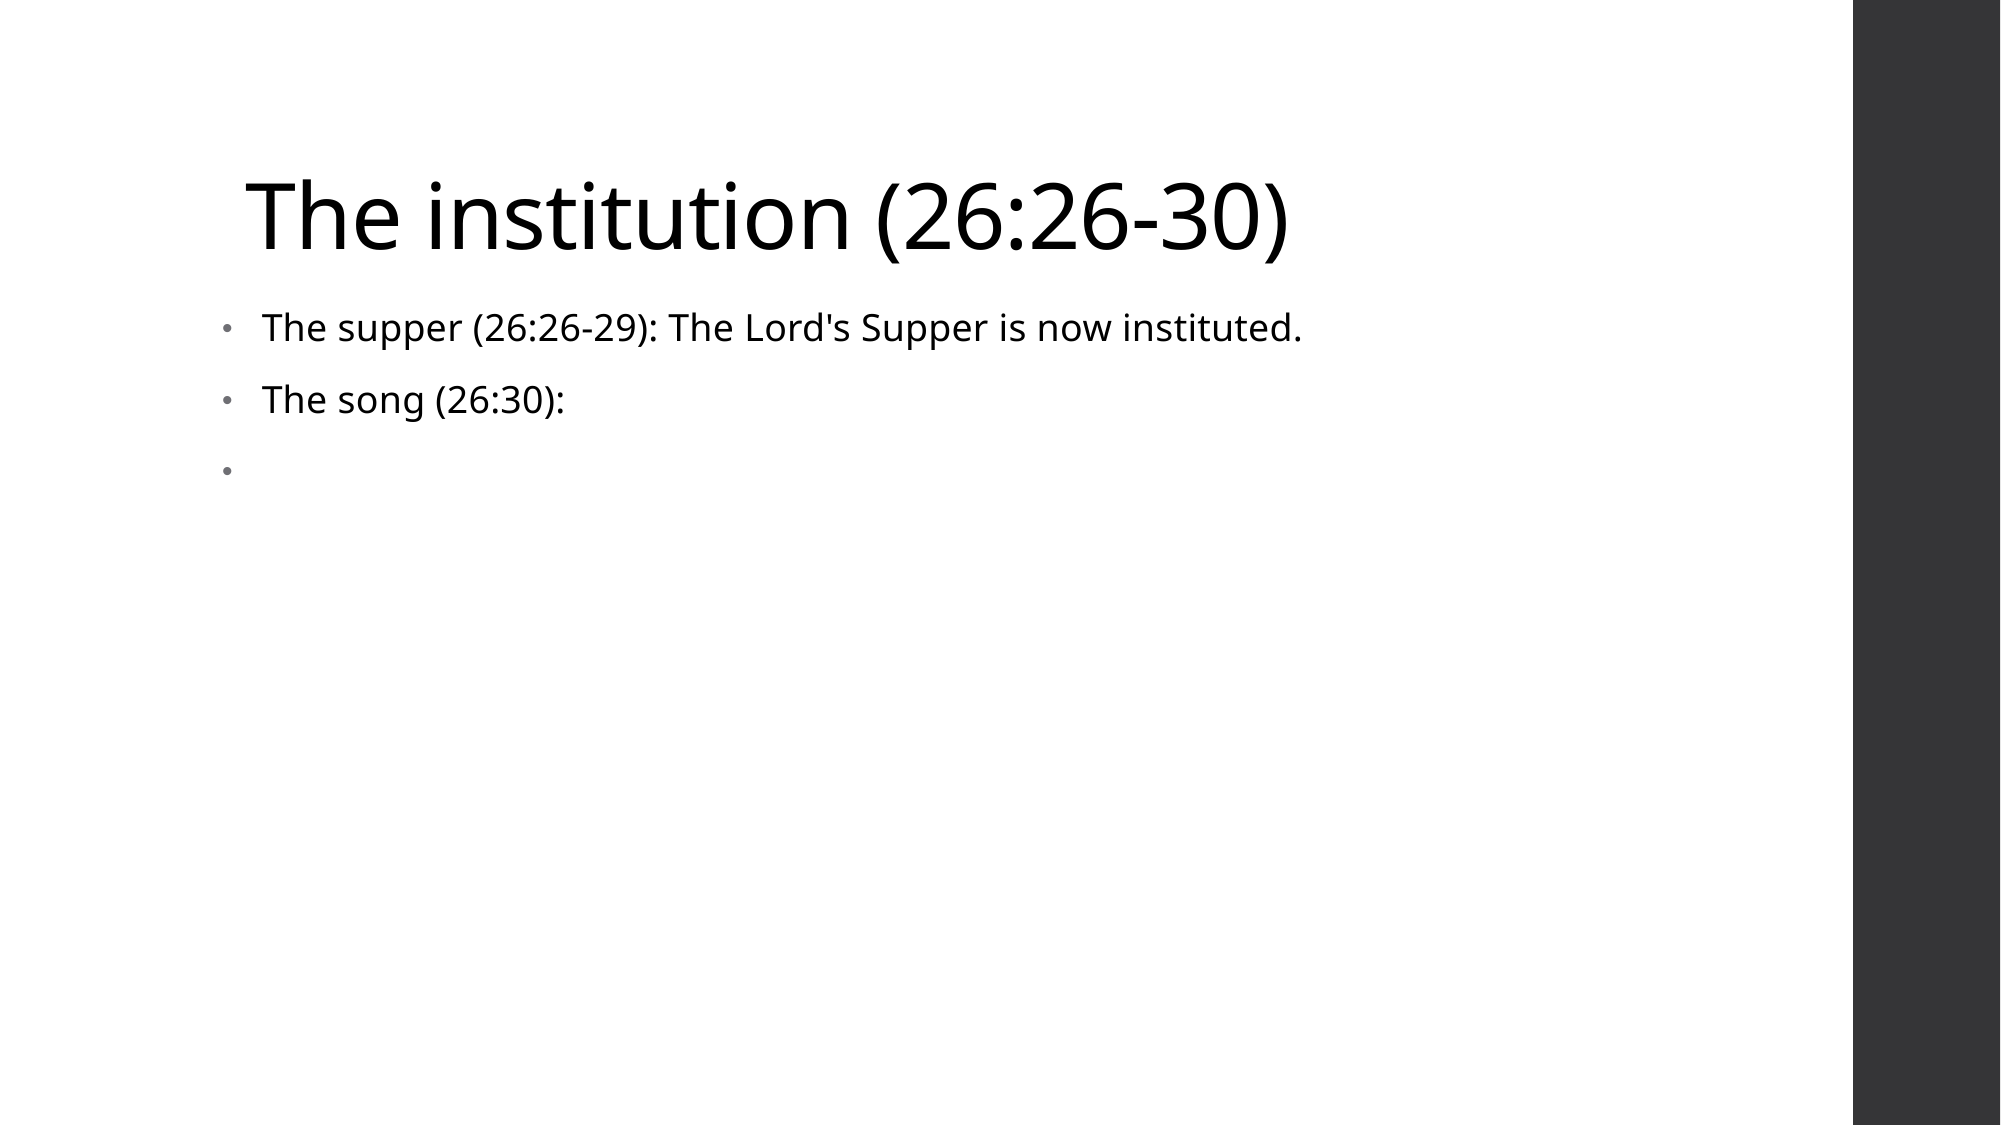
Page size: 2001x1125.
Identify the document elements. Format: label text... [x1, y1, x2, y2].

title The institution (26:26-30) [206, 60, 1797, 278]
list The supper (26:26-29): The Lord's Supper is now instituted. The song (26:30): [206, 299, 1617, 1014]
